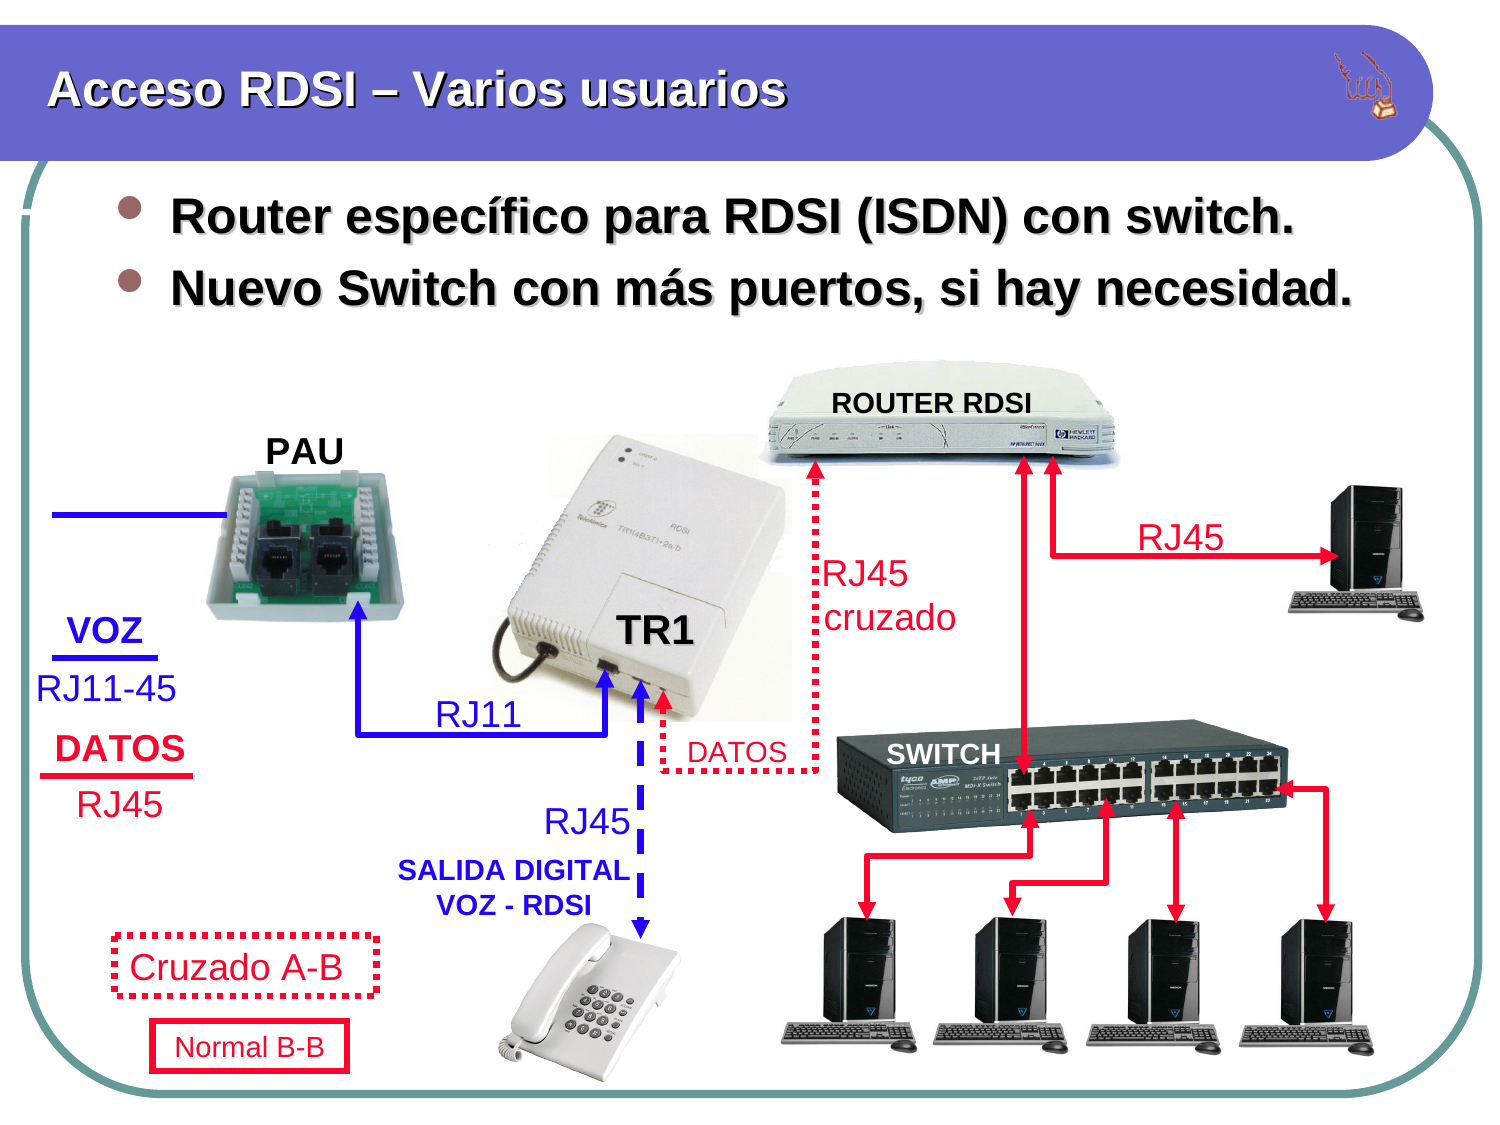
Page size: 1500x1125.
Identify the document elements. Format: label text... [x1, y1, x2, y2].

text_box TR1 [601, 594, 740, 661]
text_box RJ45 [1111, 505, 1240, 566]
picture [930, 913, 1072, 1056]
picture [197, 463, 410, 628]
text_box VOZ [51, 598, 170, 655]
picture [488, 355, 1126, 722]
list Router específico para RDSI (ISDN) con switch. Nuevo Switch con más puertos, si hay necesidad. [99, 175, 1401, 326]
text_box RJ45 [50, 772, 179, 833]
text_box DATOS [39, 716, 205, 778]
text_box RJ11-45 [0, 655, 192, 717]
picture [1083, 915, 1225, 1058]
text_box SALIDA DIGITAL VOZ - RDSI [376, 843, 652, 930]
picture [497, 920, 682, 1083]
picture [1333, 52, 1412, 131]
title Acceso RDSI – Varios usuarios [31, 10, 1347, 161]
picture [778, 913, 921, 1055]
picture [1236, 915, 1378, 1058]
text_box RJ45 [518, 789, 646, 850]
text_box PAU [245, 418, 365, 480]
text_box Normal B-B [152, 1020, 348, 1072]
text_box Cruzado A-B [114, 935, 377, 996]
text_box cruzado [808, 585, 979, 646]
text_box RJ11 [409, 682, 537, 743]
picture [823, 698, 1298, 880]
text_box ROUTER RDSI [764, 376, 1100, 428]
text_box SWITCH [861, 727, 1027, 779]
text_box RJ45 [795, 541, 924, 602]
text_box DATOS [672, 725, 805, 777]
picture [1285, 481, 1428, 624]
